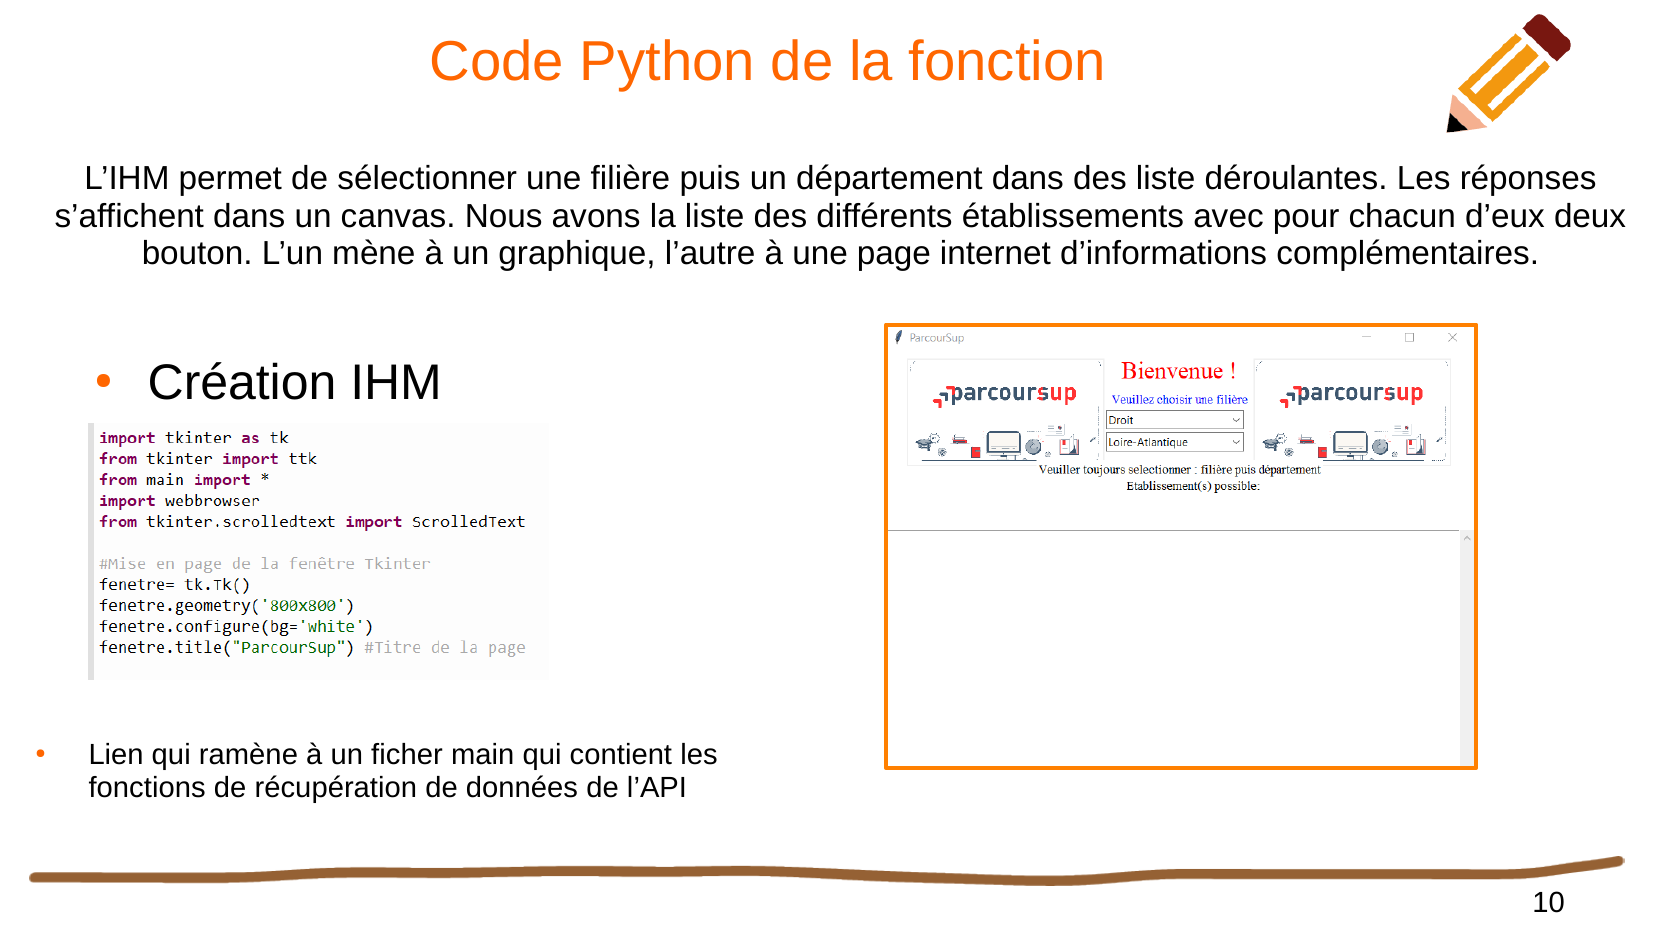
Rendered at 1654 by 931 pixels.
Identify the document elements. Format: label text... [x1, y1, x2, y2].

title Code Python de la fonction [88, 29, 1447, 152]
text_box L’IHM permet de sélectionner une filière puis un département dans des liste déroulantes. Les réponses s’affichent dans un canvas. Nous avons la liste des différents établissements avec pour chacun d’eux deux bouton. L’un mène à un graphique, l’autre à une page internet d’informations complémentaires. [29, 152, 1654, 266]
picture [29, 856, 1625, 886]
picture [888, 327, 1474, 766]
picture [1446, 14, 1571, 133]
picture [88, 423, 549, 680]
list Création IHM [76, 354, 798, 665]
list Lien qui ramène à un ficher main qui contient les fonctions de récupération de données de l’API [17, 738, 739, 827]
